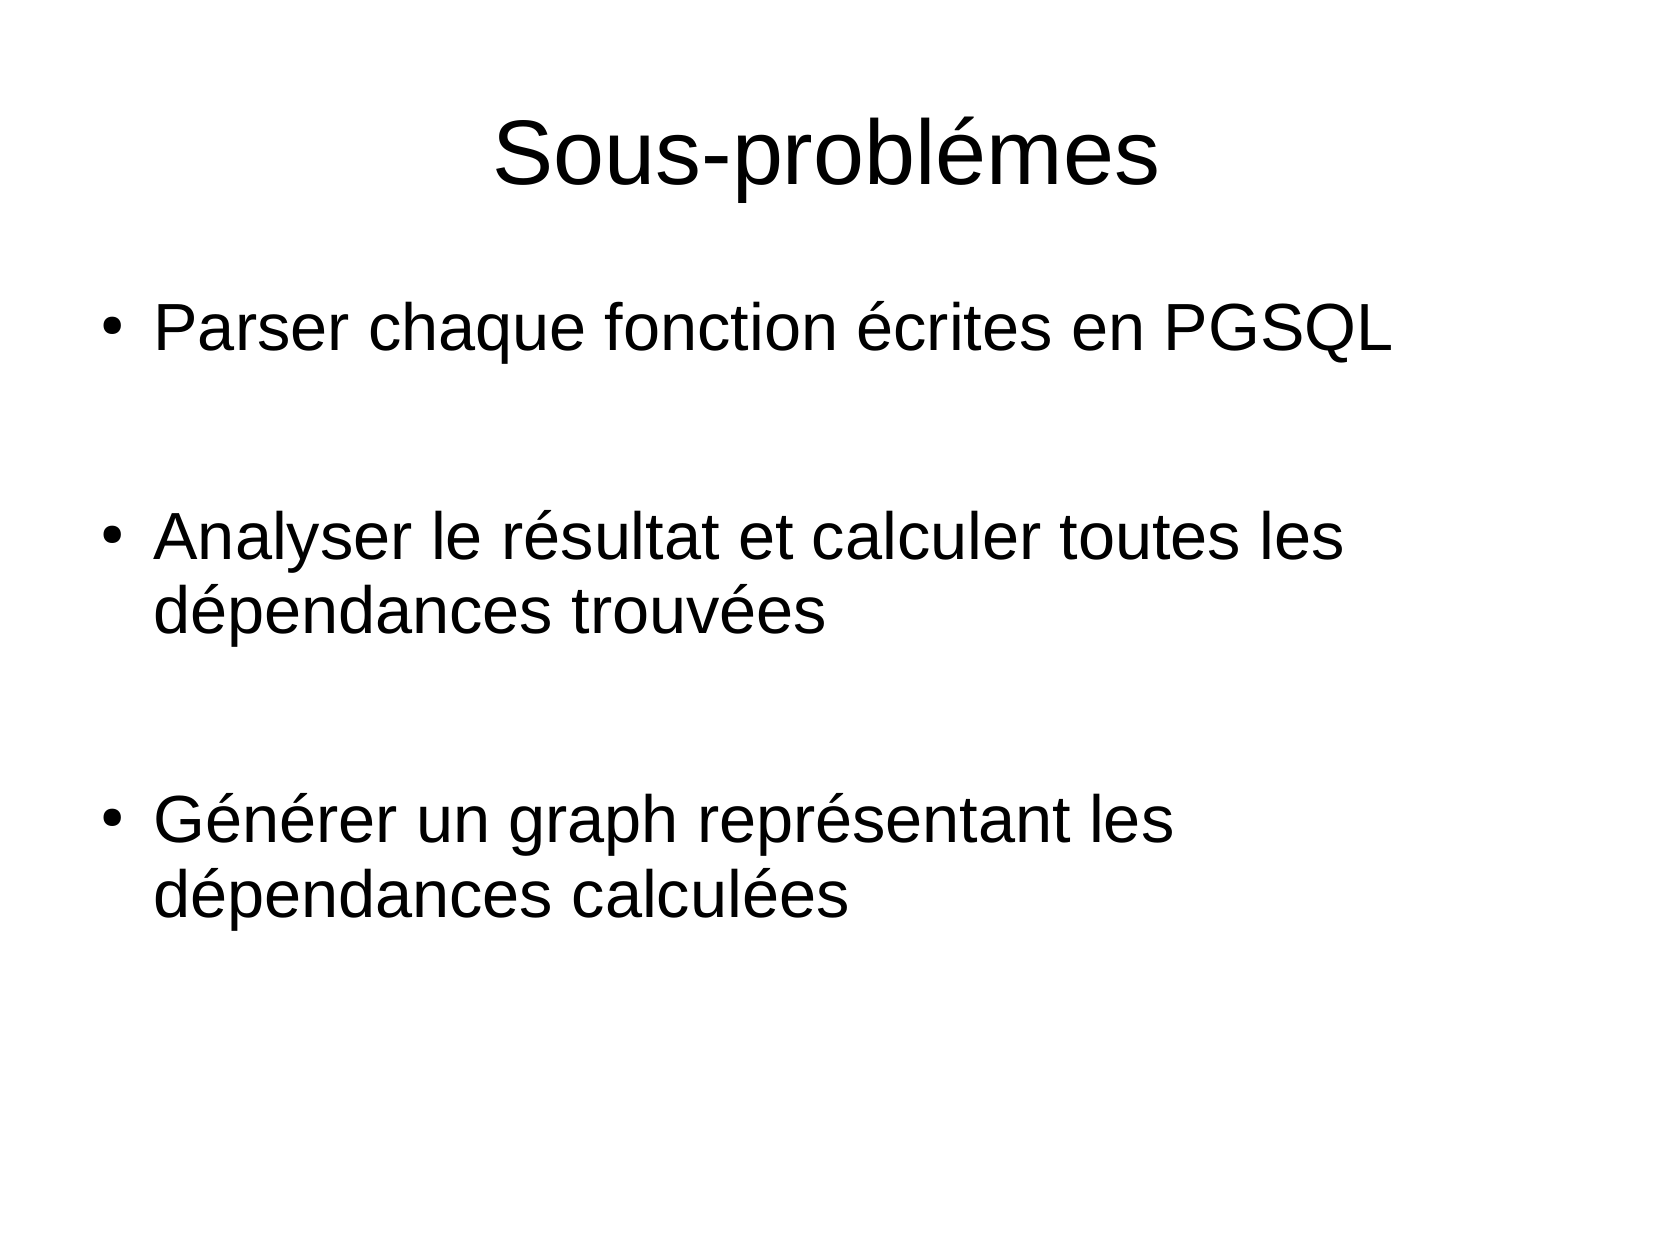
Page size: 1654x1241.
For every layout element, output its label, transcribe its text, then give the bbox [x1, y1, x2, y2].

list Parser chaque fonction écrites en PGSQL Analyser le résultat et calculer toutes les dépendances trouvées Générer un graph représentant les dépendances calculées [82, 290, 1571, 1010]
title Sous-problémes [82, 49, 1571, 257]
